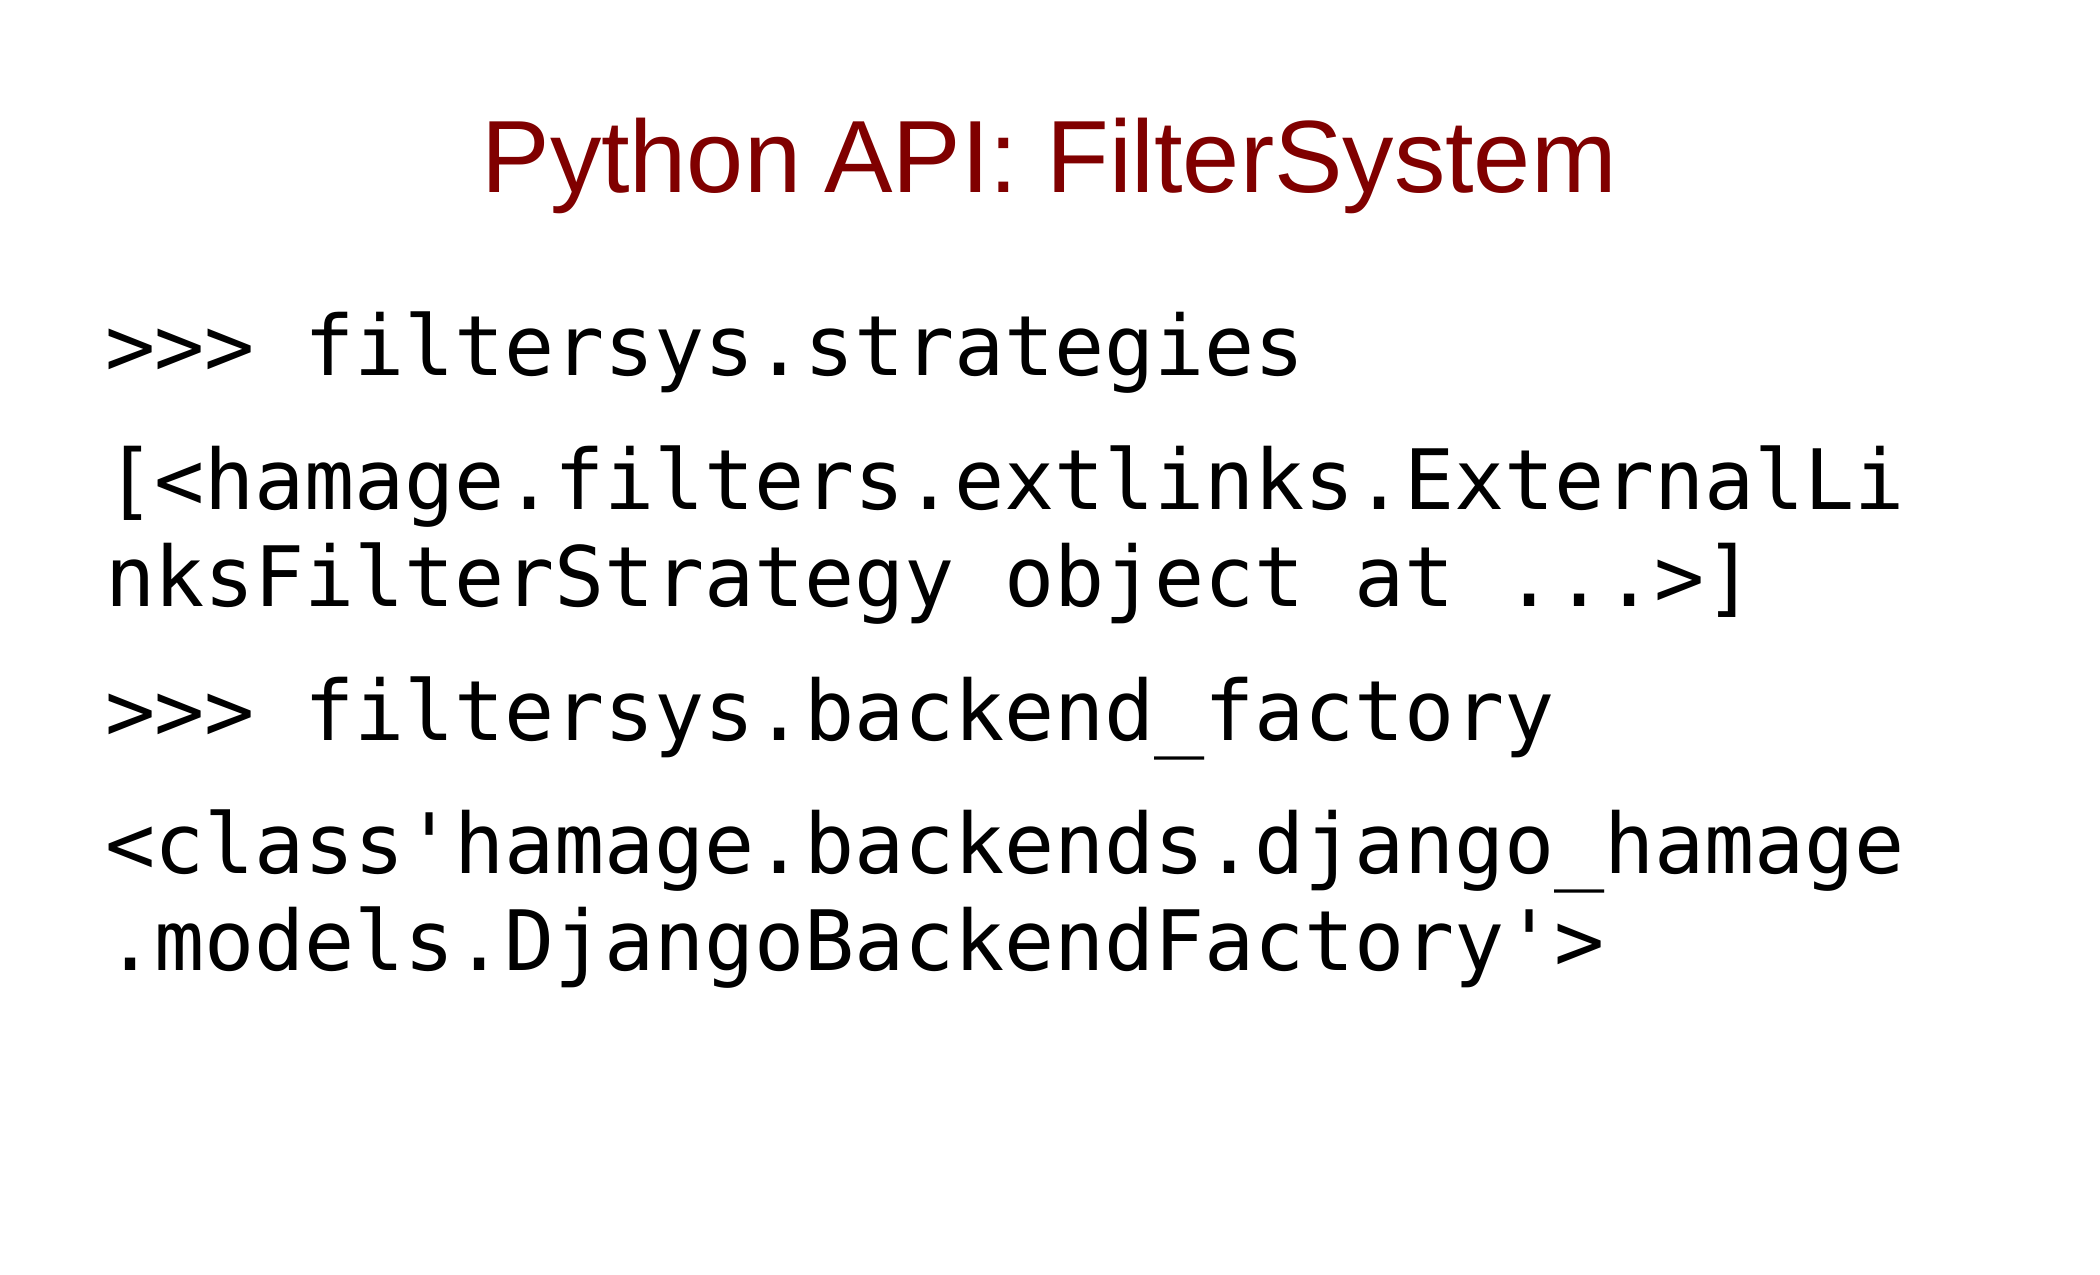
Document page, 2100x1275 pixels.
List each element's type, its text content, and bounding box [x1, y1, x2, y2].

list >>> filtersys.strategies [<hamage.filters.extlinks.ExternalLinksFilterStrategy object at ...>] >>> filtersys.backend_factory <class'hamage.backends.django_hamage.models.DjangoBackendFactory'> [105, 298, 1953, 1038]
title Python API: FilterSystem [105, 50, 1995, 264]
